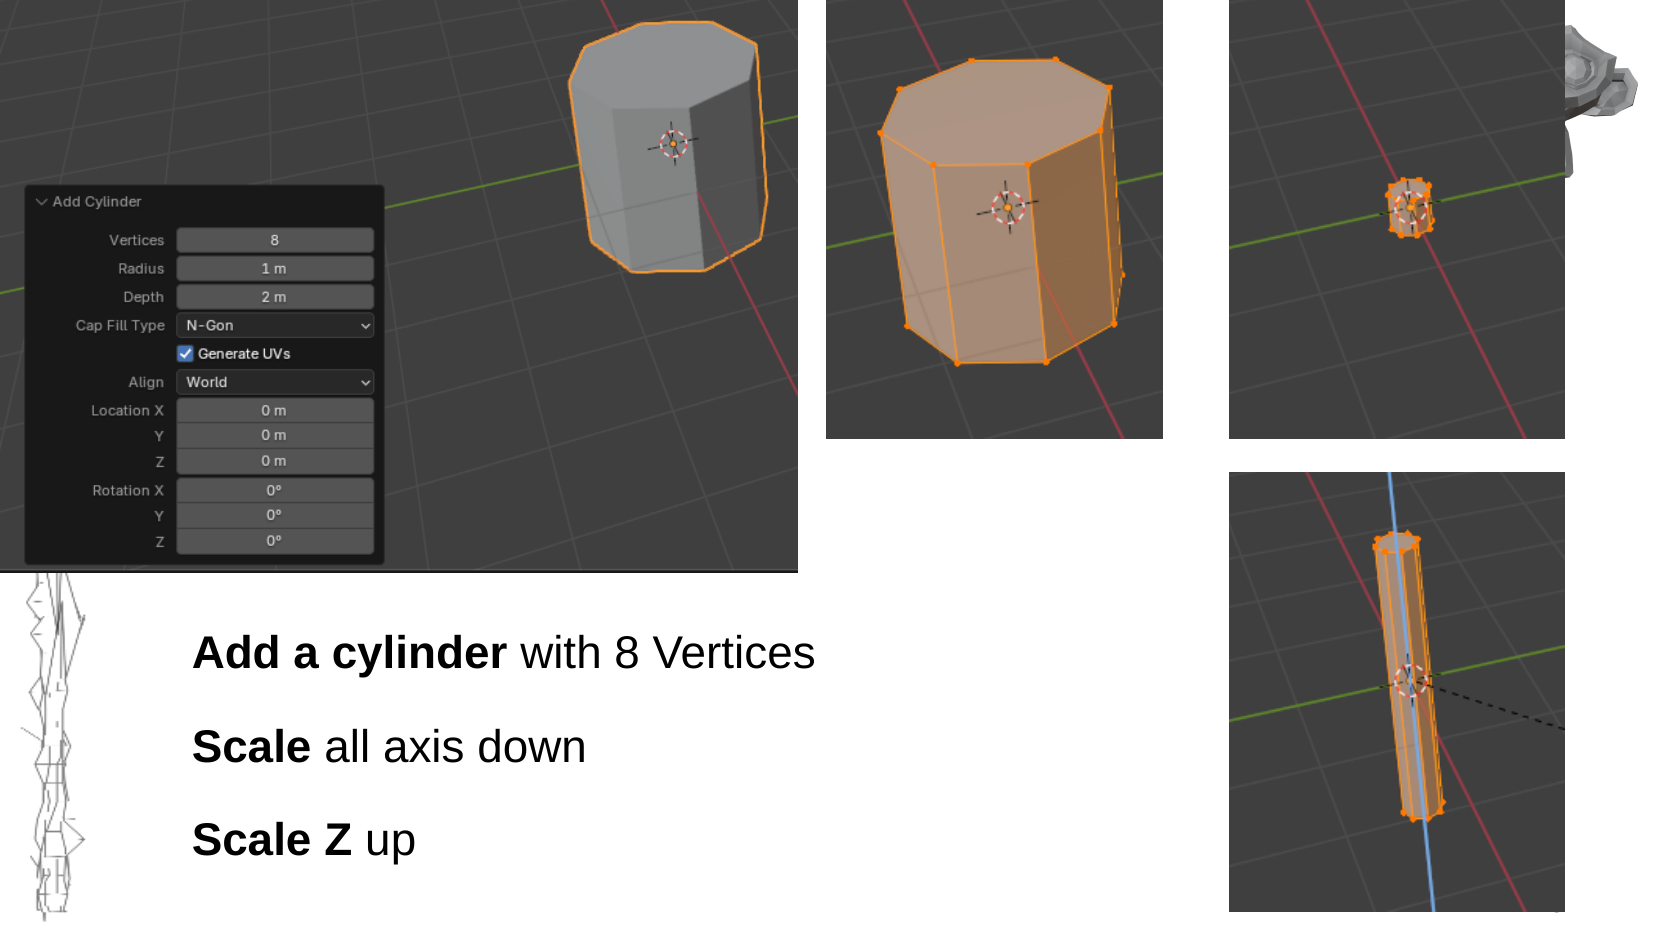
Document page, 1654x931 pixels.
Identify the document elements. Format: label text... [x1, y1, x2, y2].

picture [1229, 472, 1565, 912]
text_box Add a cylinder with 8 Vertices Scale all axis down Scale Z up [177, 620, 916, 873]
picture [1229, 0, 1645, 440]
picture [0, 0, 798, 573]
picture [826, 0, 1163, 440]
